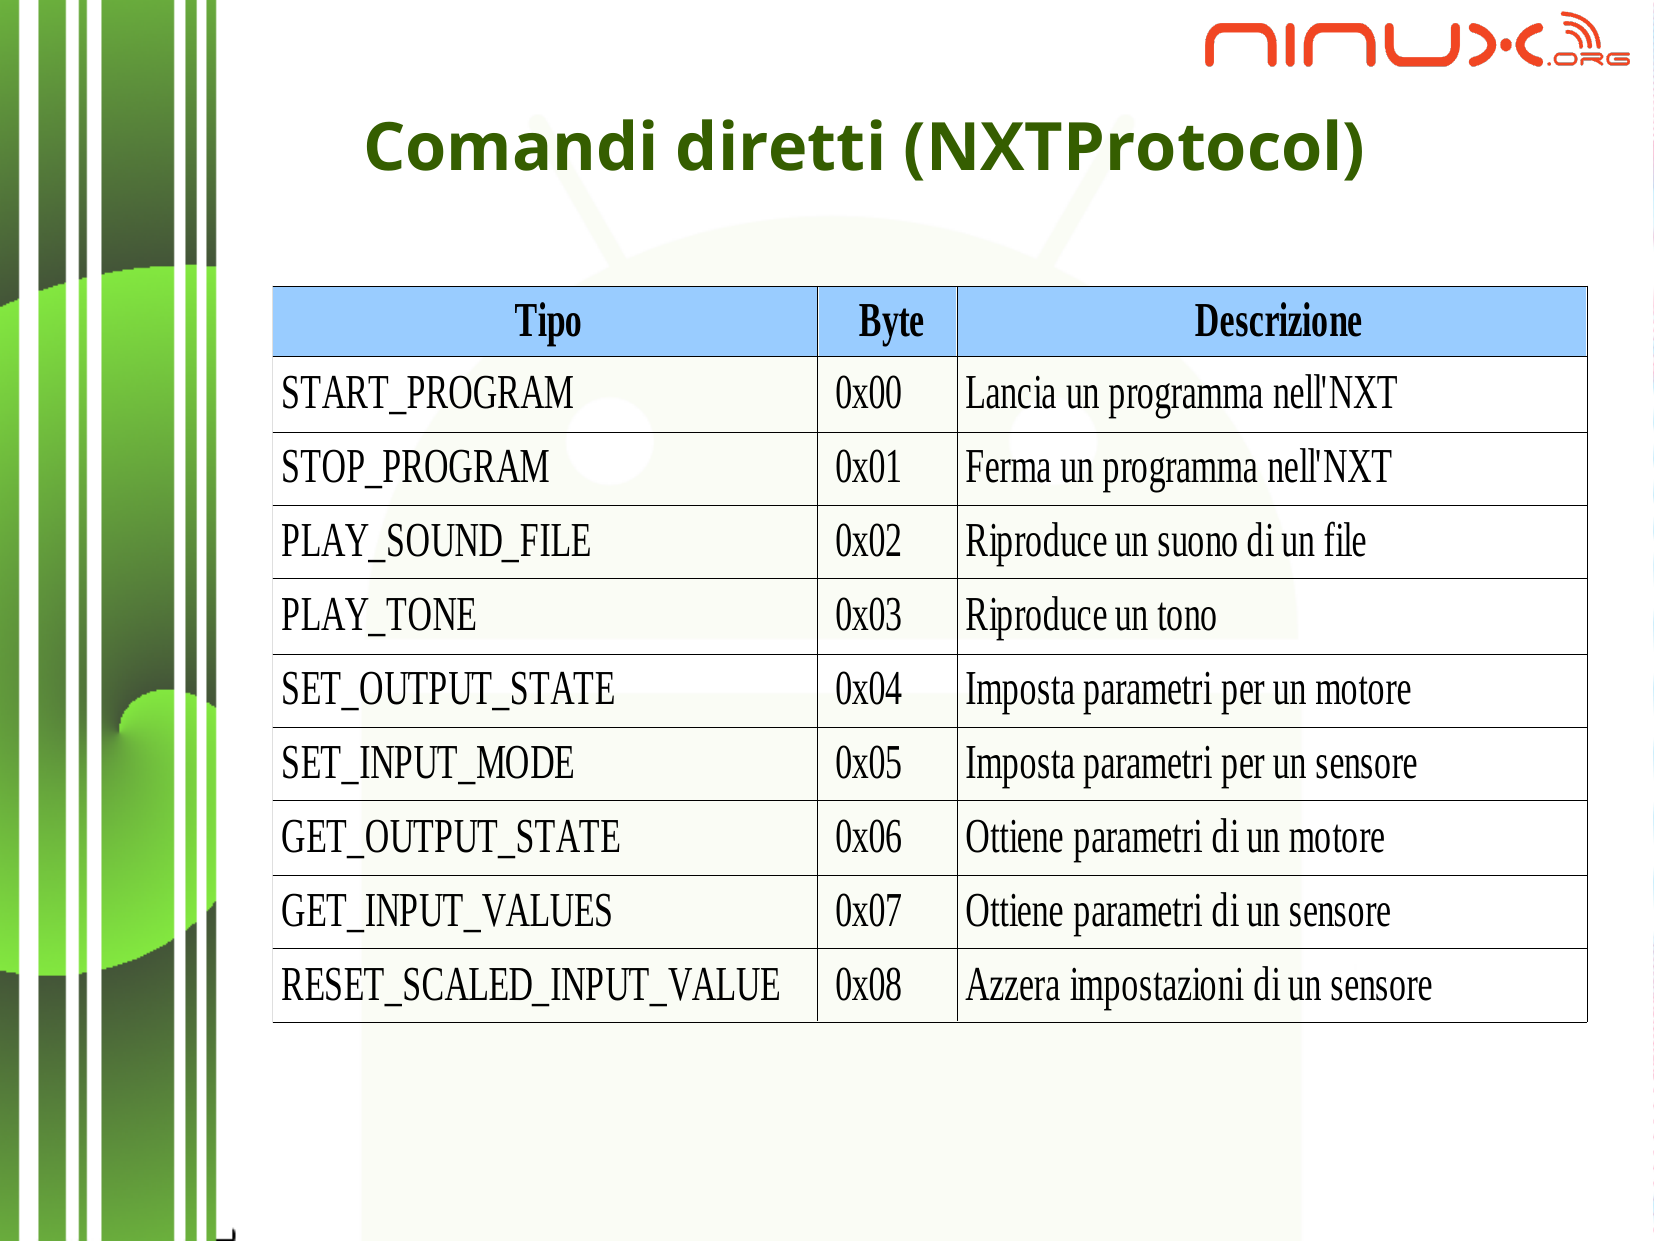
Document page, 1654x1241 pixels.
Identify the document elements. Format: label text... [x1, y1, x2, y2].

picture [0, 0, 1654, 1241]
chart [272, 285, 1590, 1158]
title Comandi diretti (NXTProtocol) [360, 101, 1370, 188]
